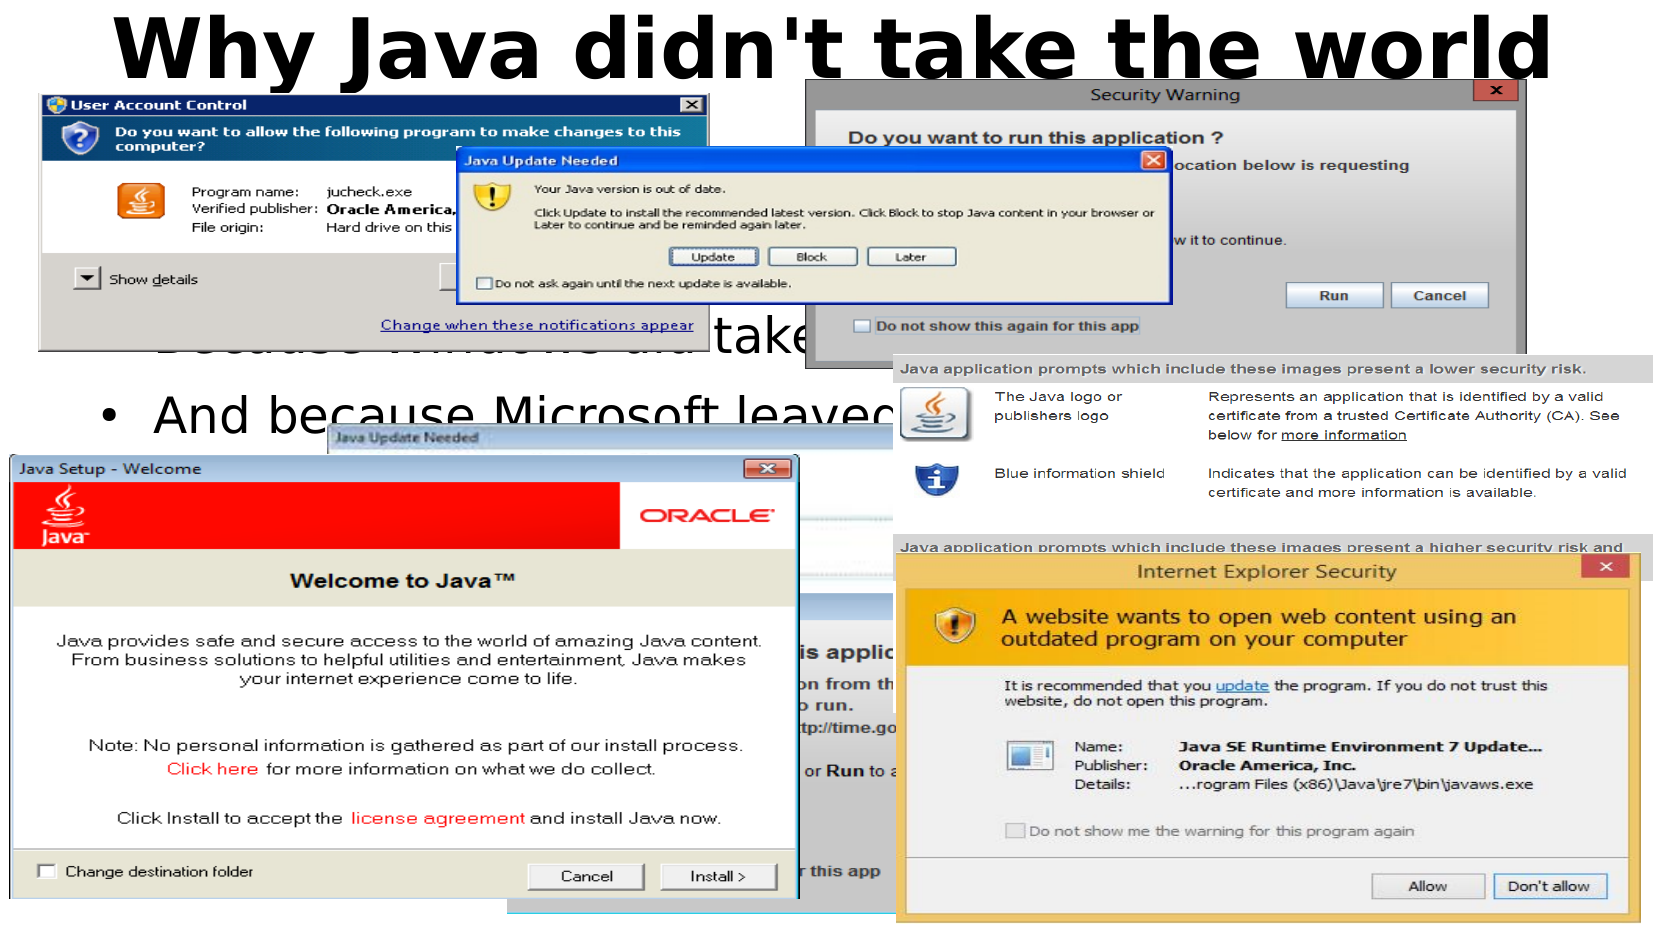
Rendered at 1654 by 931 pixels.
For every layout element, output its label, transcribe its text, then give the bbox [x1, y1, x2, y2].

list At beginning Java applications were slow and less responsive comparing to native applications Because Windows did take the world And because Microsoft leaved Java consortium and started to work on C# and .Net framework [82, 305, 893, 454]
title Why Java didn't take the world [39, 0, 1629, 98]
picture [9, 79, 1653, 924]
